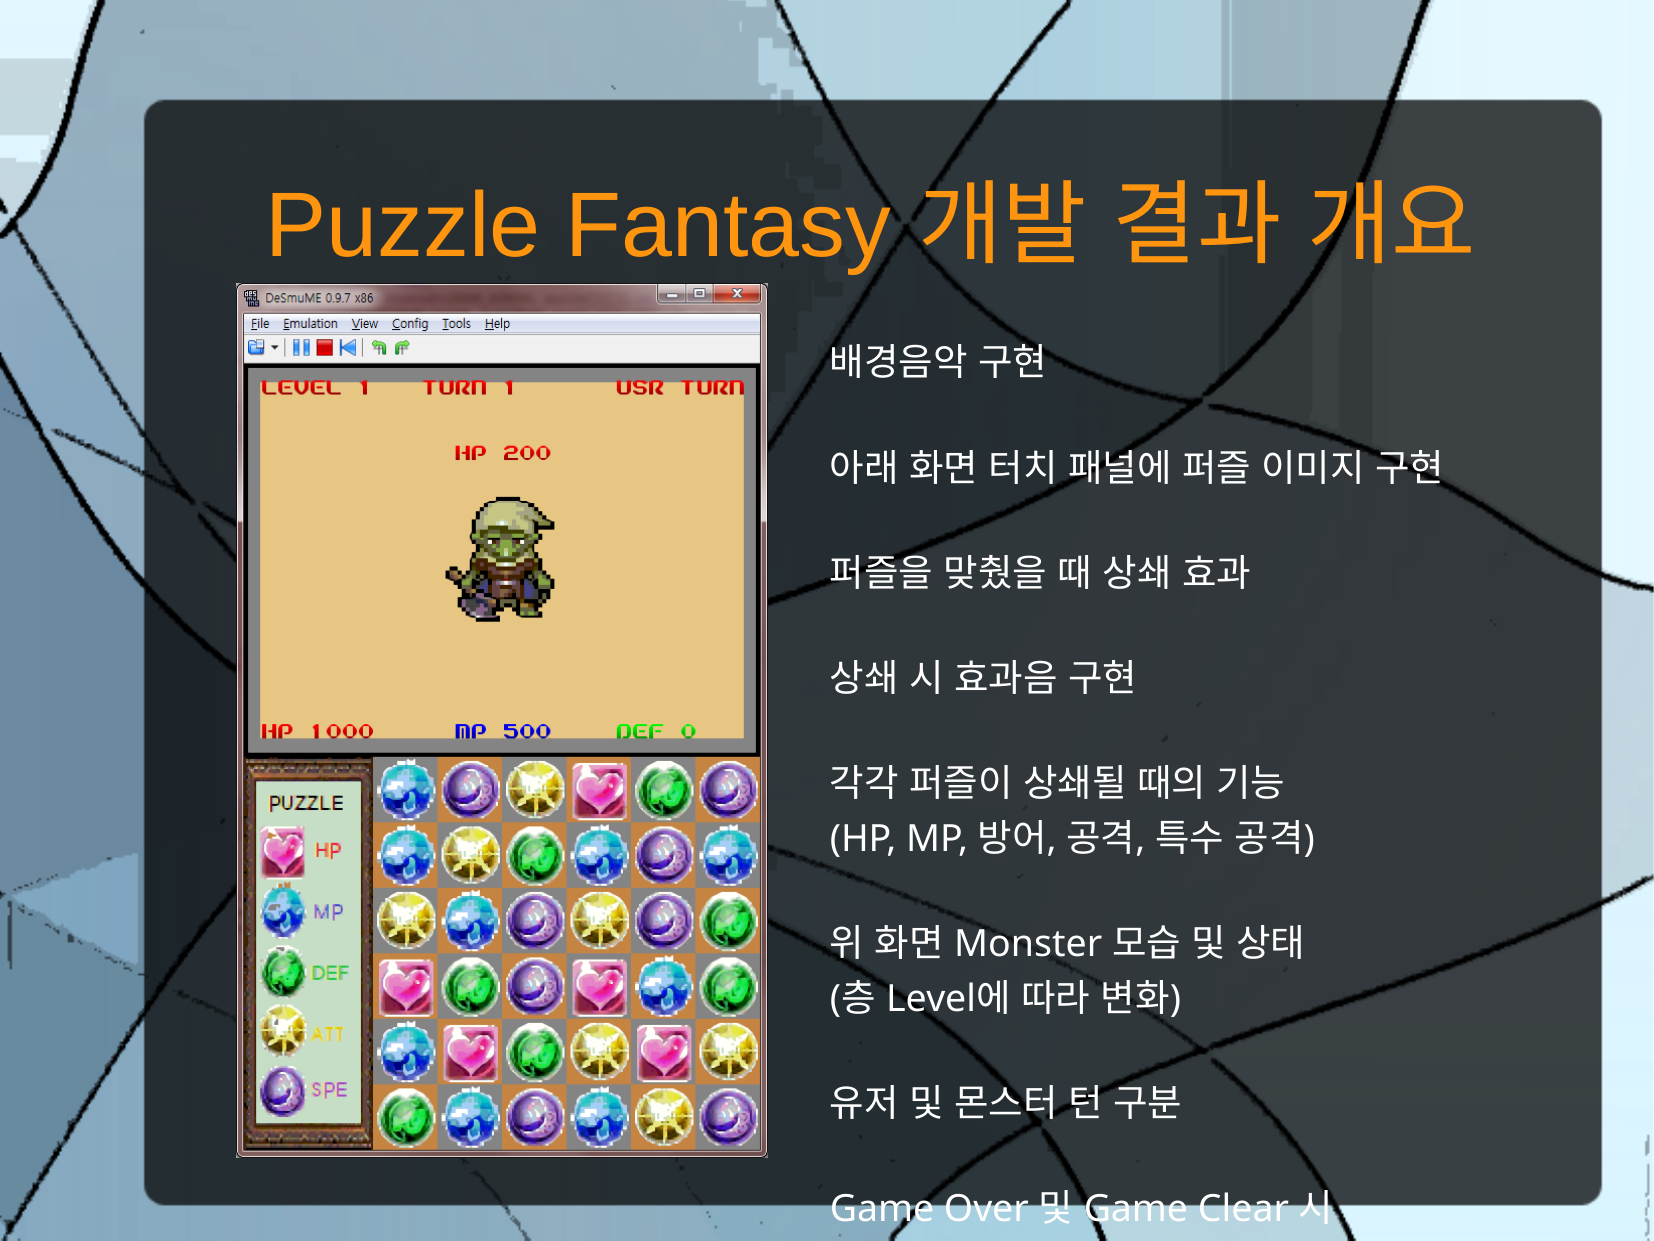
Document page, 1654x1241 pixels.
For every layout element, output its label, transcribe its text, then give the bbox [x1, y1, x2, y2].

text_box 배경음악 구현 아래 화면 터치 패널에 퍼즐 이미지 구현 퍼즐을 맞췄을 때 상쇄 효과 상쇄 시 효과음 구현 각각 퍼즐이 상쇄될 때의 기능 (HP, MP, 방어, 공격, 특수 공격) 위 화면 Monster 모습 및 상태 (층 Level에 따라 변화) 유저 및 몬스터 턴 구분 Game Over 및 Game Clear 시 배경과 배경음악 변경 [814, 324, 1472, 1161]
title Puzzle Fantasy 개발 결과 개요 [159, 108, 1583, 325]
picture [0, 0, 1654, 1241]
